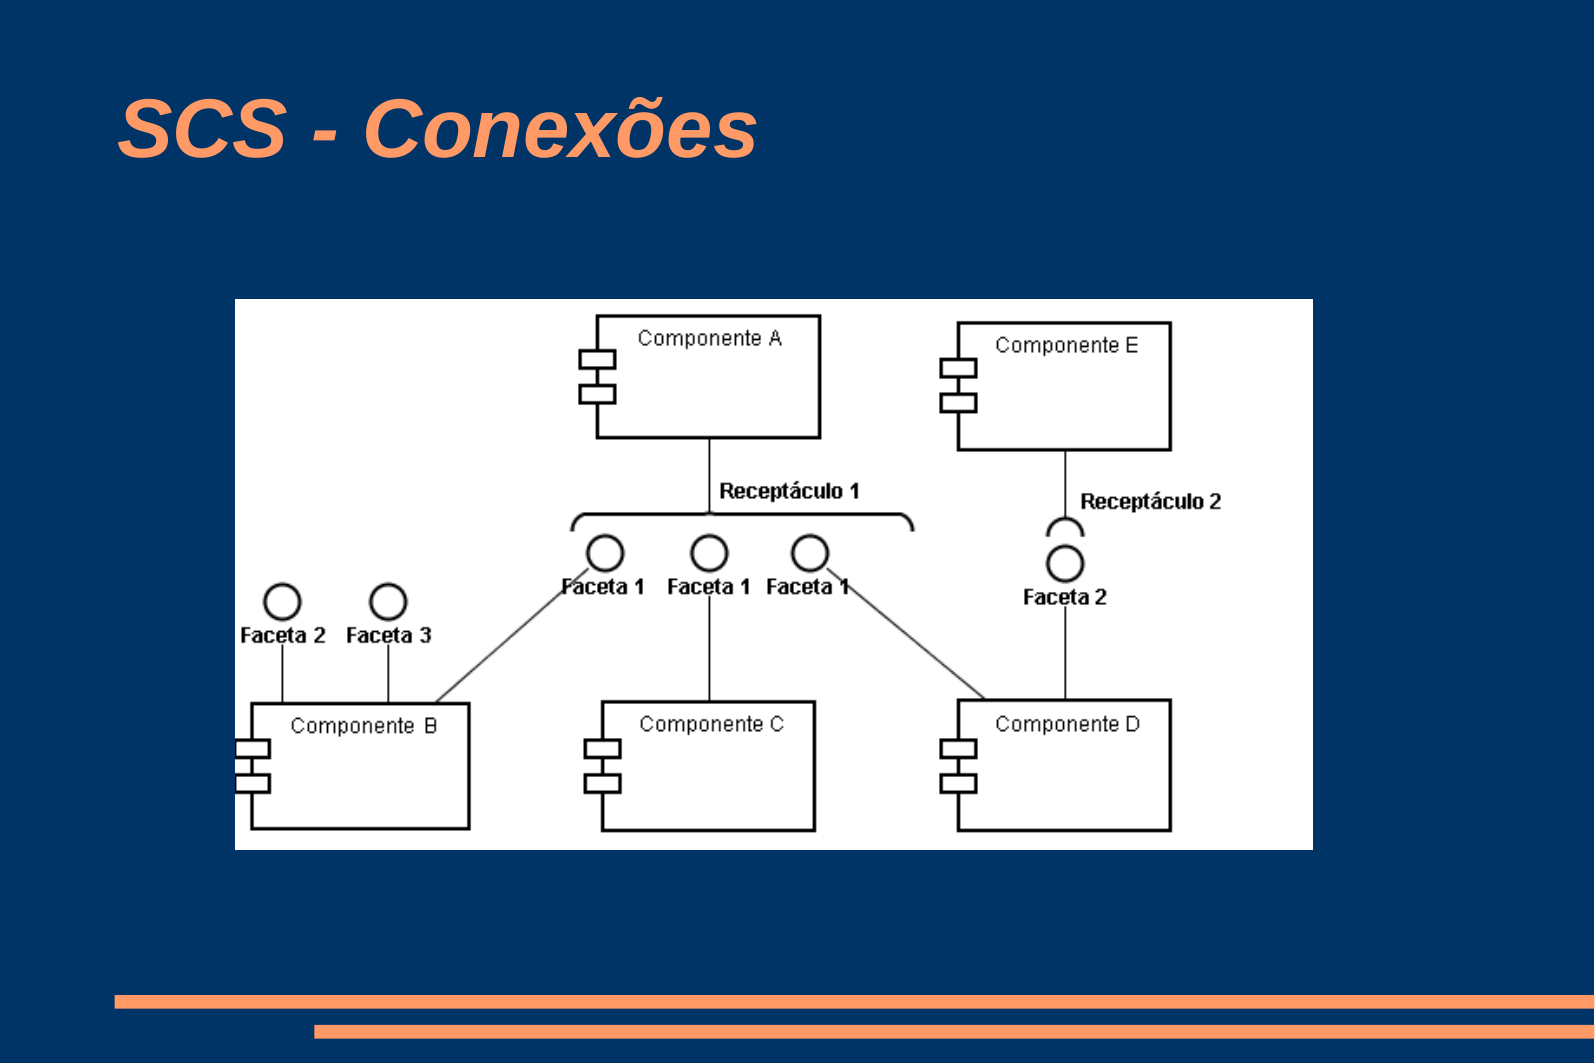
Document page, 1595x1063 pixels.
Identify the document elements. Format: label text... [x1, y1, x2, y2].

picture [235, 299, 1313, 851]
title SCS - Conexões [117, 39, 1479, 218]
